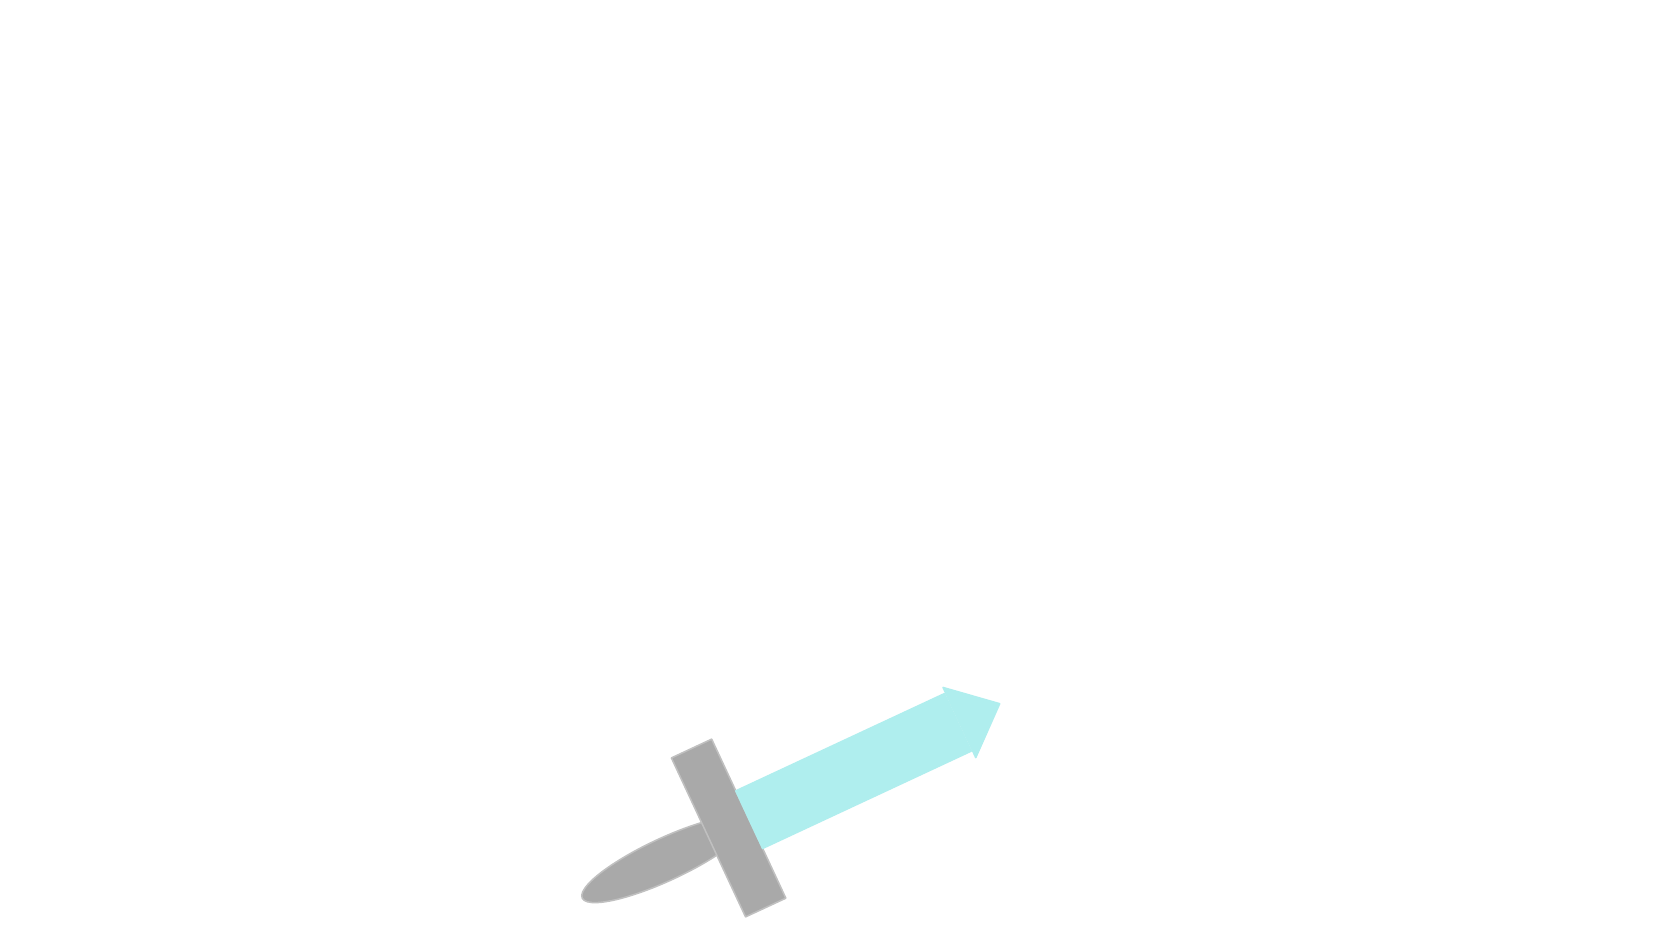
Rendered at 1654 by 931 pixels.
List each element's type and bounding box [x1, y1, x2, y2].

text_box [581, 687, 1000, 917]
